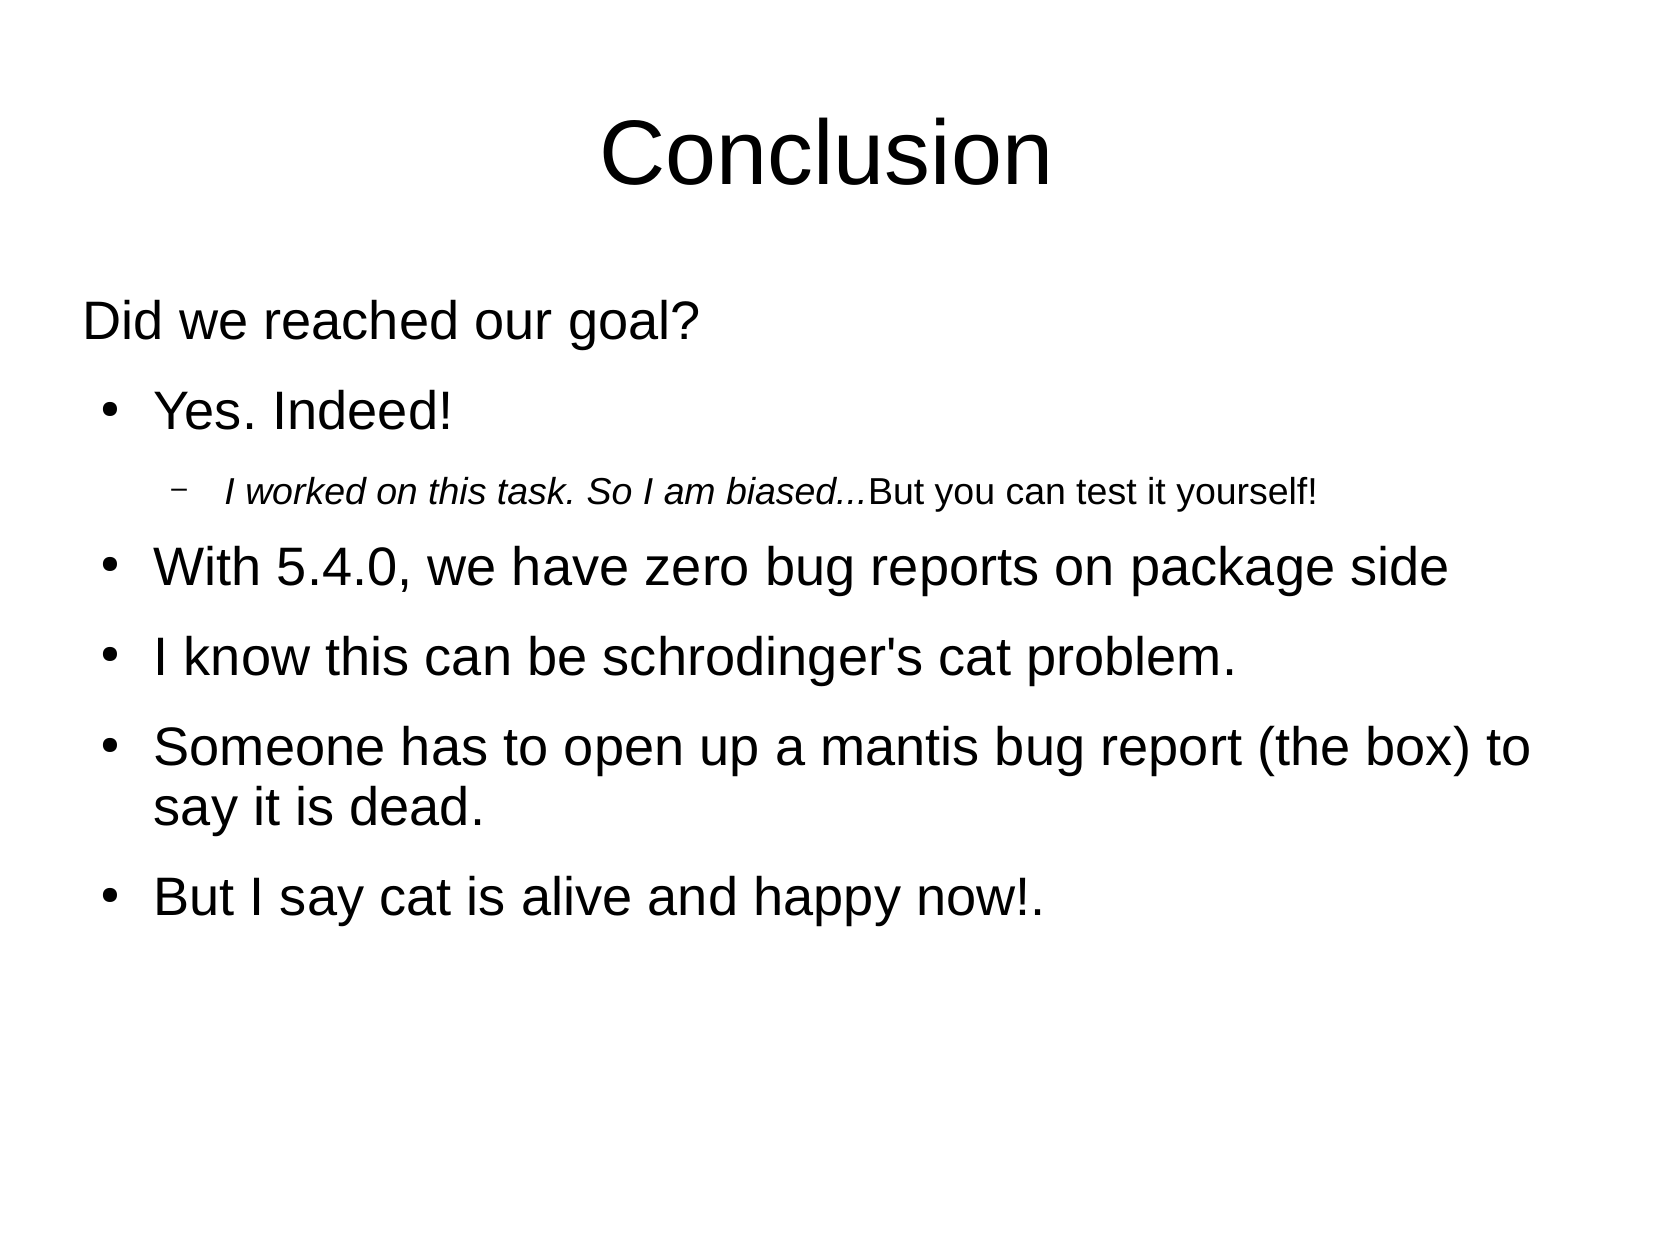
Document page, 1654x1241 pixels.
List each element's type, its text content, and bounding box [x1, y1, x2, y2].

list Did we reached our goal? Yes. Indeed! I worked on this task. So I am biased...But you can test it yourself! With 5.4.0, we have zero bug reports on package side I know this can be schrodinger's cat problem. Someone has to open up a mantis bug report (the box) to say it is dead. But I say cat is alive and happy now!. [82, 290, 1571, 1010]
title Conclusion [82, 49, 1571, 257]
